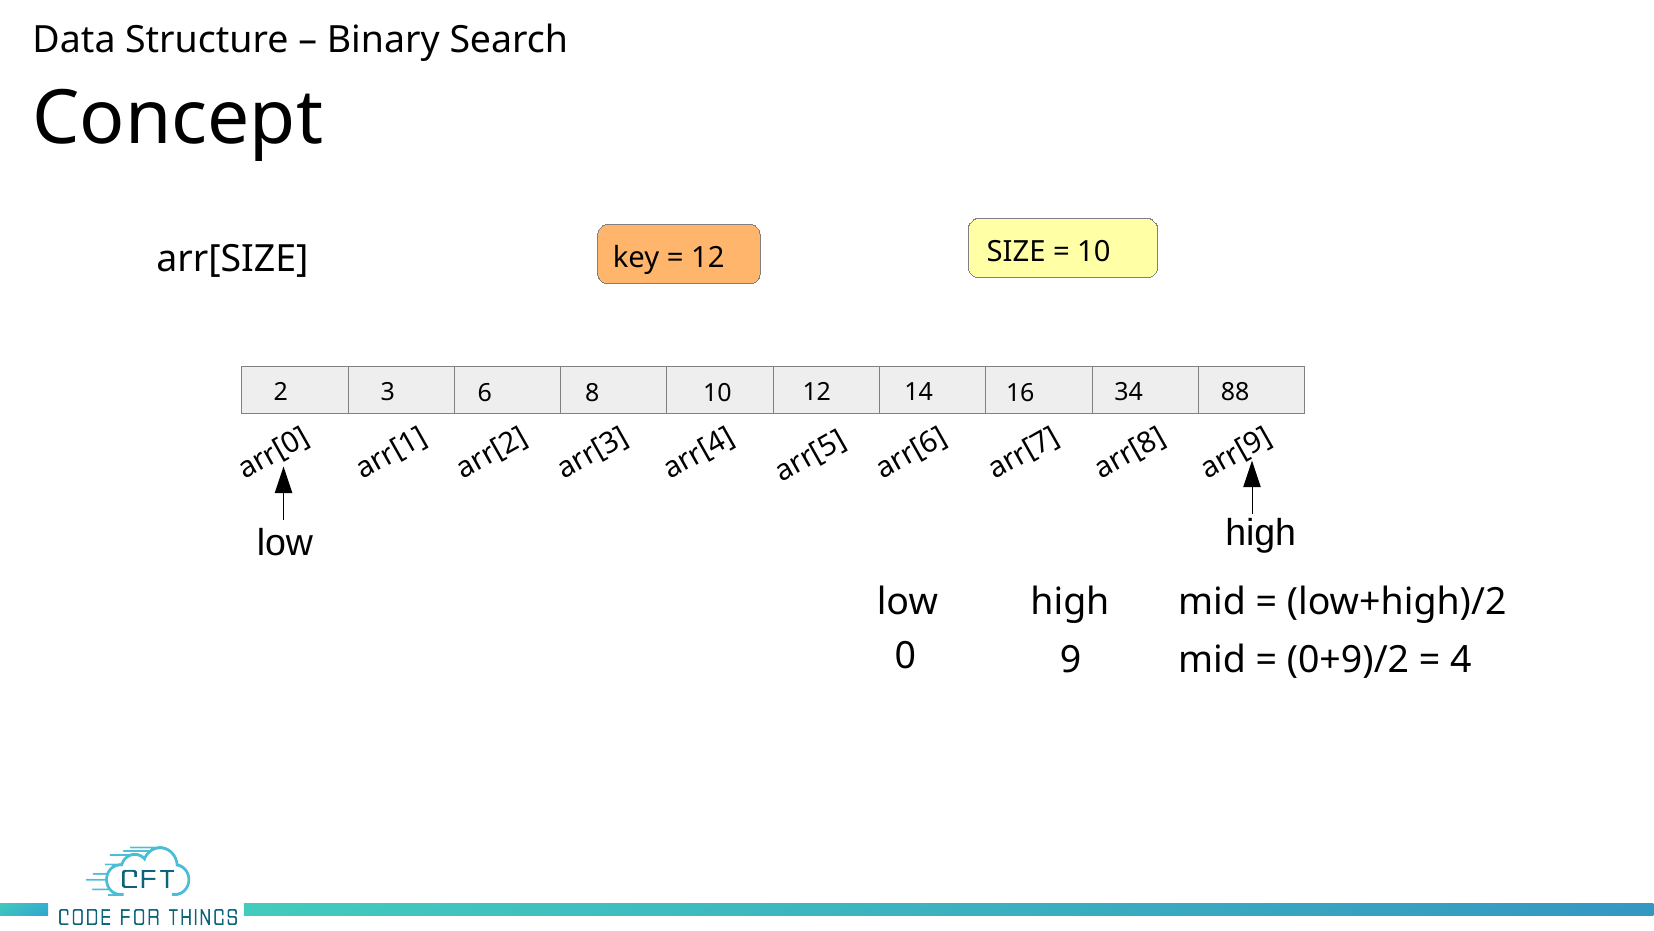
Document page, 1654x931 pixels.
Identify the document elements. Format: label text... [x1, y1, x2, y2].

text_box [436, 366, 828, 414]
title Data Structure – Binary Search Concept [32, 12, 1184, 166]
text_box [1181, 366, 1206, 414]
text_box 2 [258, 366, 329, 411]
text_box arr[3] [531, 404, 673, 505]
text_box 6 [462, 367, 545, 412]
text_box 0 [879, 620, 934, 680]
text_box arr[2] [430, 393, 567, 505]
text_box [329, 366, 403, 414]
text_box 88 [1206, 366, 1288, 418]
text_box mid = (0+9)/2 = 4 [1163, 625, 1654, 686]
text_box 14 [889, 366, 971, 418]
text_box [870, 366, 889, 414]
text_box low [862, 566, 957, 626]
text_box low [242, 513, 328, 571]
text_box key = 12 [590, 229, 768, 284]
text_box 8 [570, 367, 652, 412]
text_box arr[4] [641, 412, 780, 505]
text_box [1088, 366, 1099, 414]
text_box [968, 218, 1158, 278]
text_box 16 [991, 366, 1088, 418]
text_box SIZE = 10 [971, 222, 1152, 272]
text_box high [1015, 566, 1128, 626]
text_box arr[SIZE] [141, 224, 355, 291]
text_box [241, 366, 285, 414]
text_box 12 [787, 366, 870, 411]
text_box 34 [1099, 366, 1181, 418]
text_box arr[9] [1175, 390, 1317, 505]
text_box [1288, 366, 1305, 414]
text_box arr[7] [964, 412, 1104, 505]
text_box arr[0] [212, 397, 353, 505]
picture [59, 846, 237, 925]
text_box high [1210, 504, 1311, 562]
text_box [971, 366, 991, 414]
text_box [599, 224, 759, 229]
text_box arr[5] [750, 407, 891, 508]
text_box arr[8] [1072, 389, 1207, 505]
text_box arr[1] [330, 389, 467, 505]
text_box 10 [688, 367, 774, 412]
text_box arr[6] [857, 404, 992, 505]
text_box 9 [1045, 625, 1099, 684]
text_box 3 [365, 366, 436, 411]
text_box mid = (low+high)/2 [1163, 566, 1563, 625]
